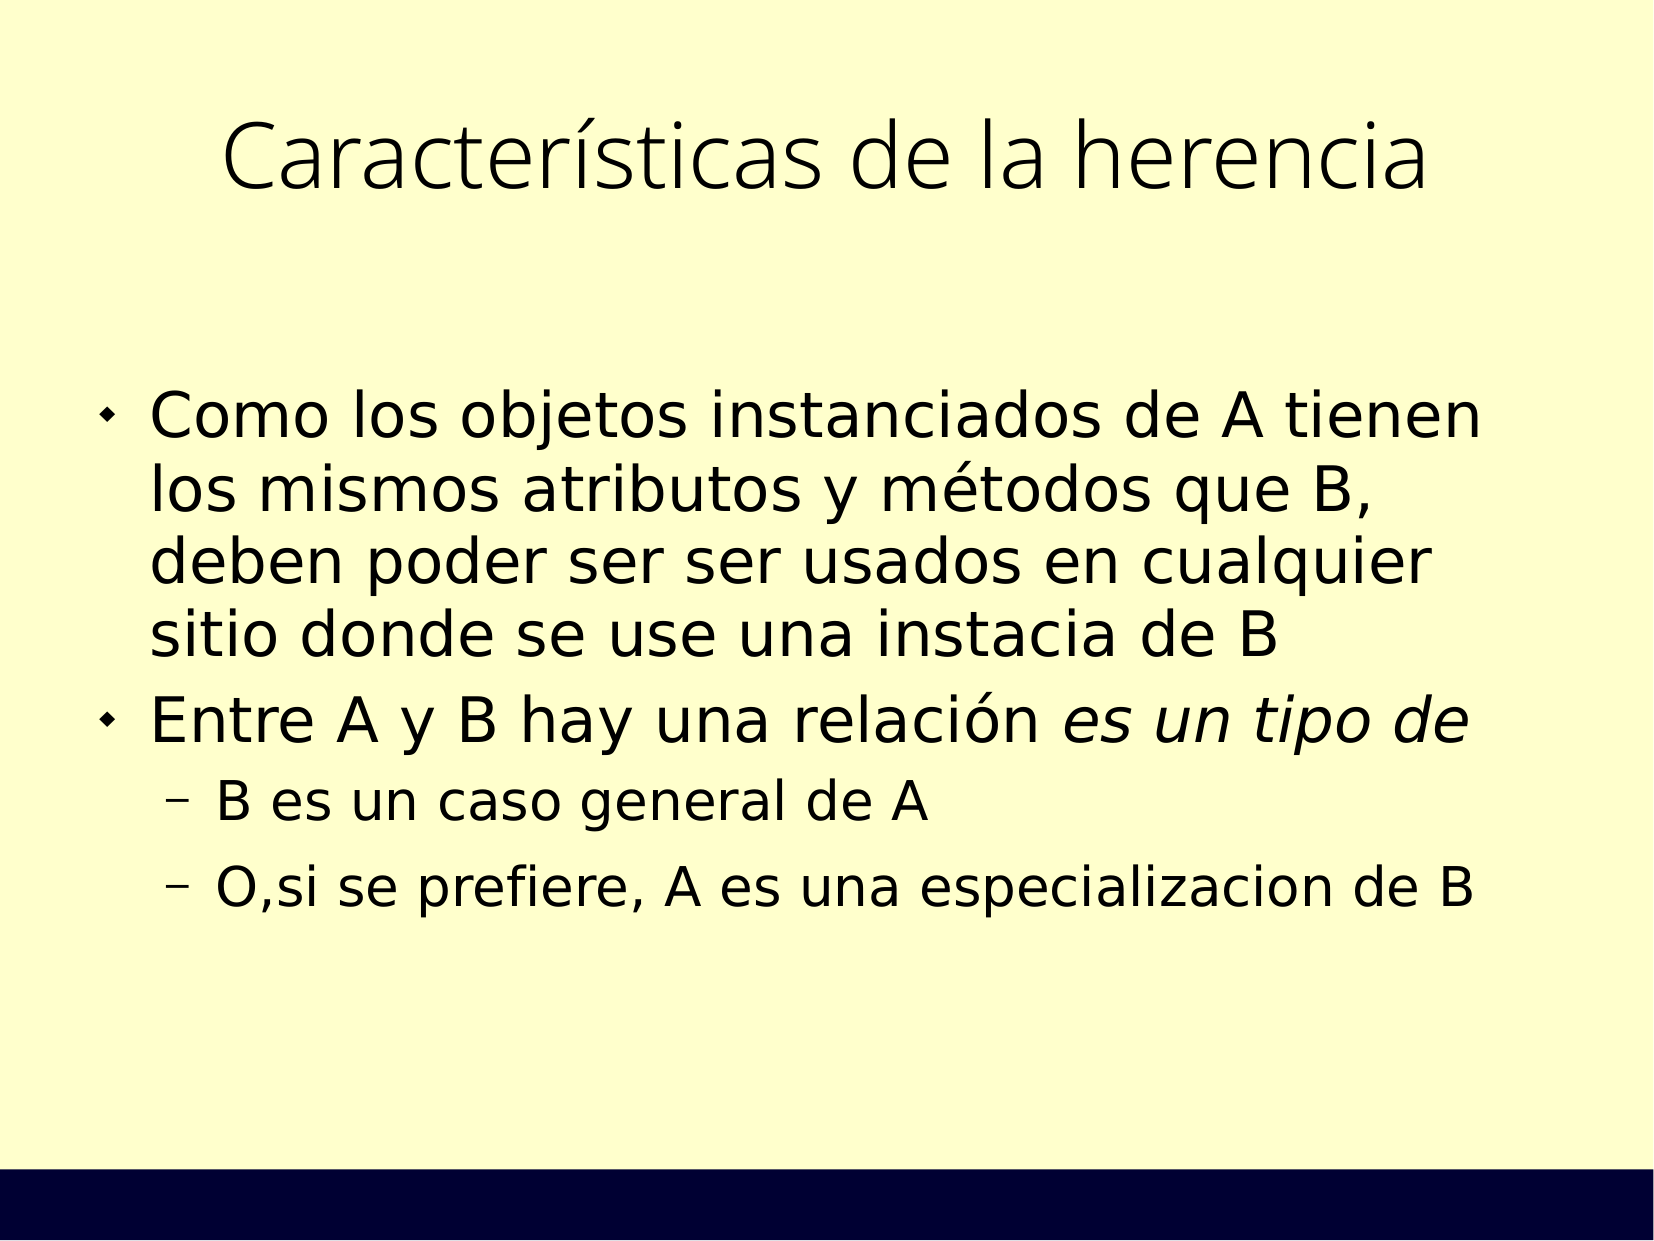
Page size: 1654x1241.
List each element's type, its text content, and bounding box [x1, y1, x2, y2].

list Como los objetos instanciados de A tienen los mismos atributos y métodos que B, deben poder ser ser usados en cualquier sitio donde se use una instacia de B Entre A y B hay una relación es un tipo de B es un caso general de A O,si se prefiere, A es una especializacion de B [82, 290, 1538, 1010]
title Características de la herencia [82, 49, 1571, 257]
